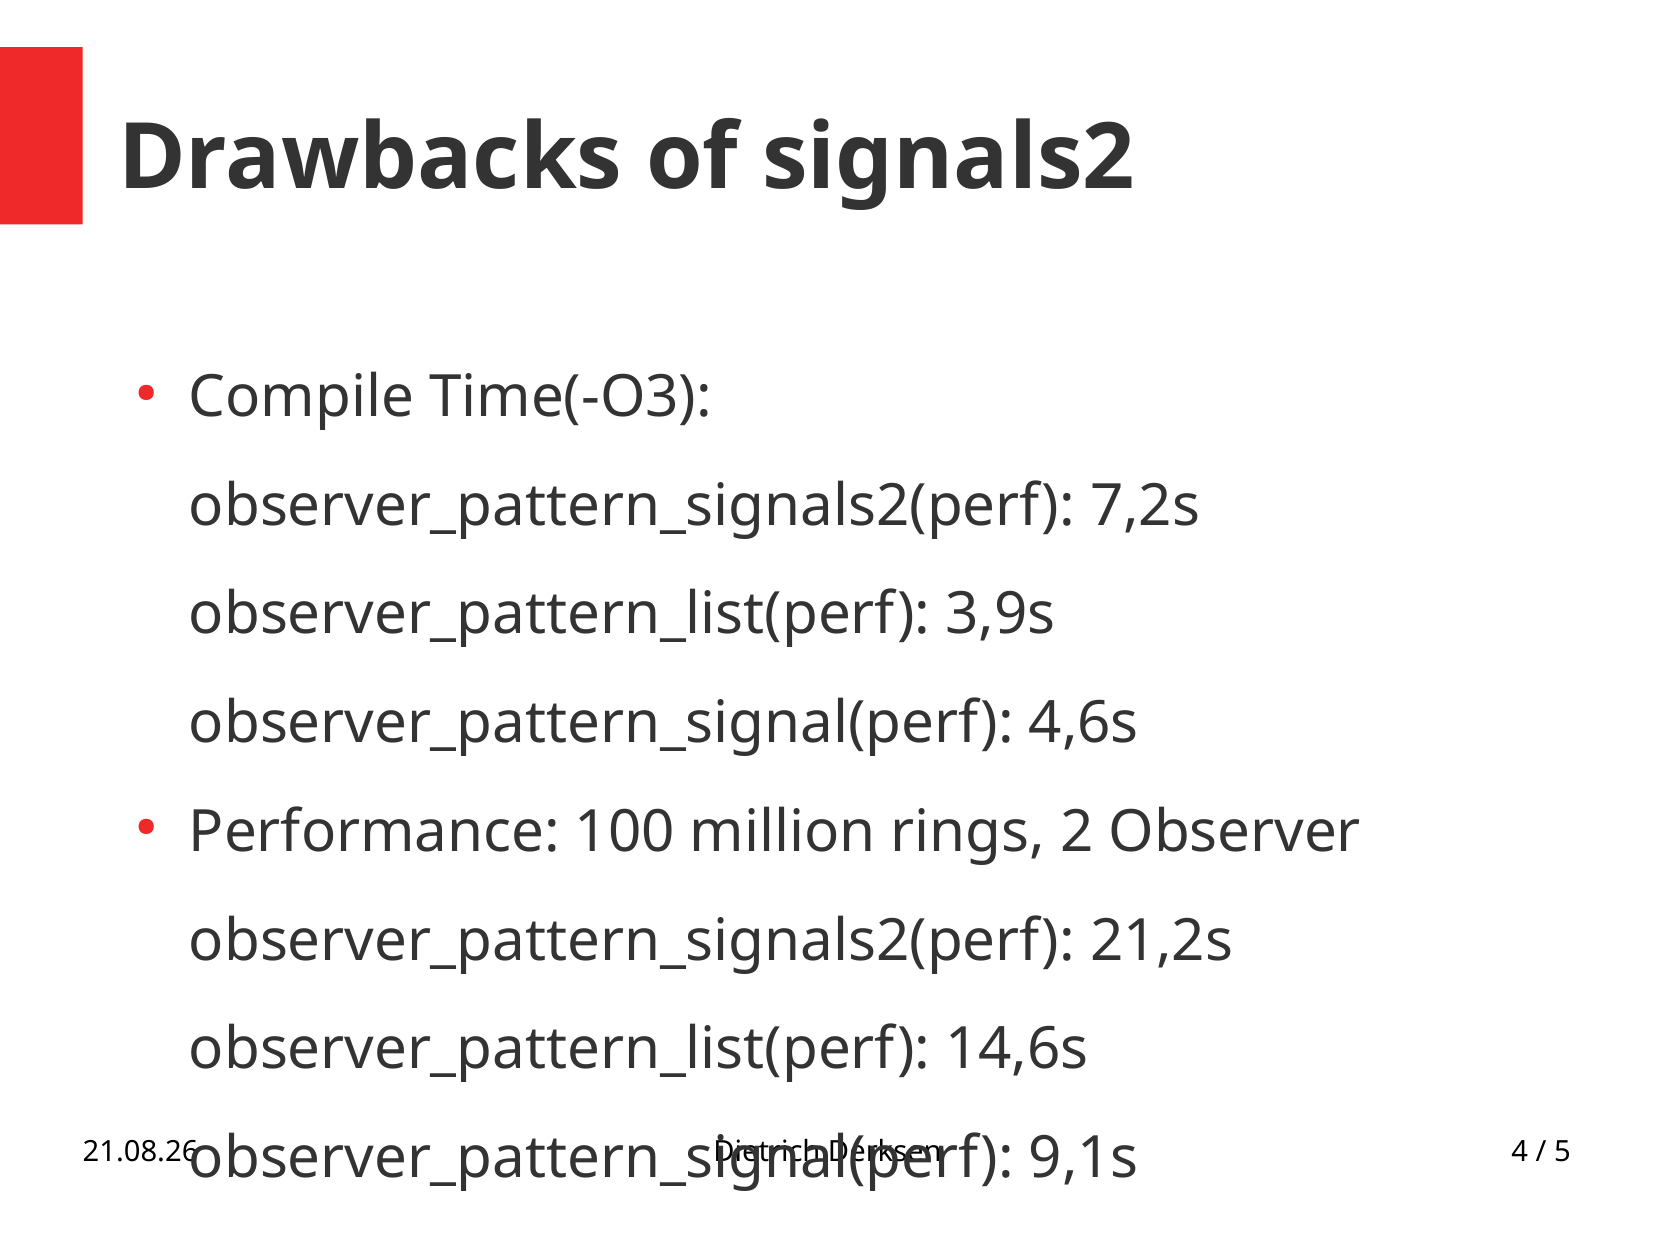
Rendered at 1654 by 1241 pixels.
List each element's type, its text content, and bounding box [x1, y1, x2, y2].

title Drawbacks of signals2 [118, 49, 1571, 257]
list Compile Time(-O3): observer_pattern_signals2(perf): 7,2s observer_pattern_list(perf): 3,9s observer_pattern_signal(perf): 4,6s Performance: 100 million rings, 2 Observer observer_pattern_signals2(perf): 21,2s observer_pattern_list(perf): 14,6s observer_pattern_signal(perf): 9,1s [118, 354, 1536, 1074]
